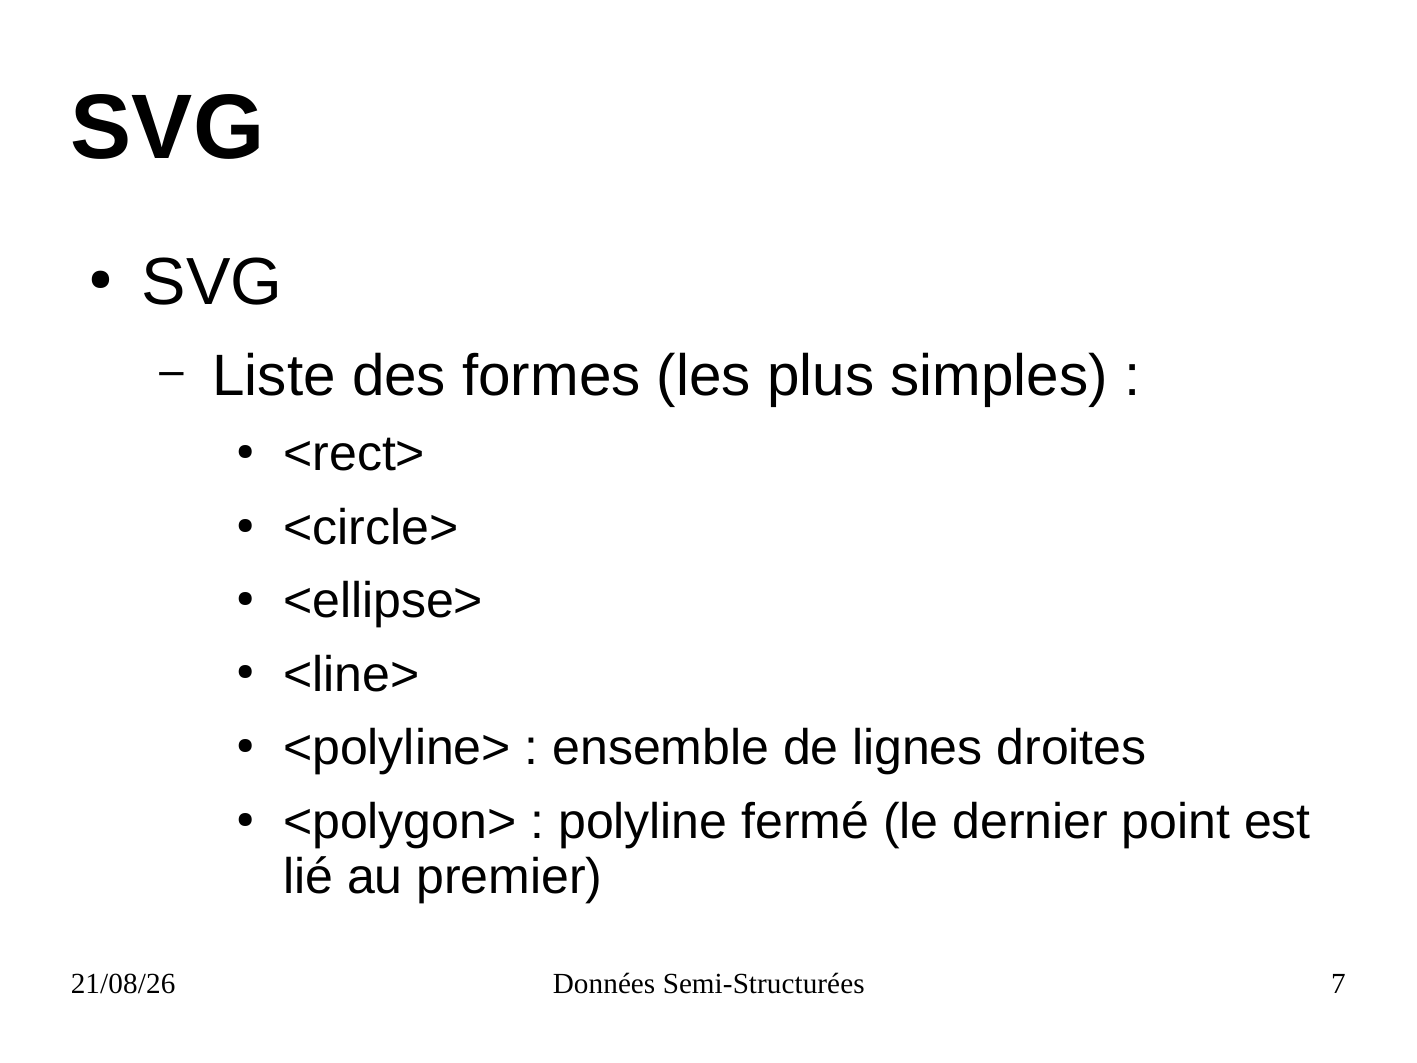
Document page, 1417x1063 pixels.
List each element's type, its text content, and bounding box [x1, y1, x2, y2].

title SVG [70, 42, 1346, 212]
list SVG Liste des formes (les plus simples) : <rect> <circle> <ellipse> <line> <polyline> : ensemble de lignes droites <polygon> : polyline fermé (le dernier point est lié au premier) [70, 244, 1346, 925]
